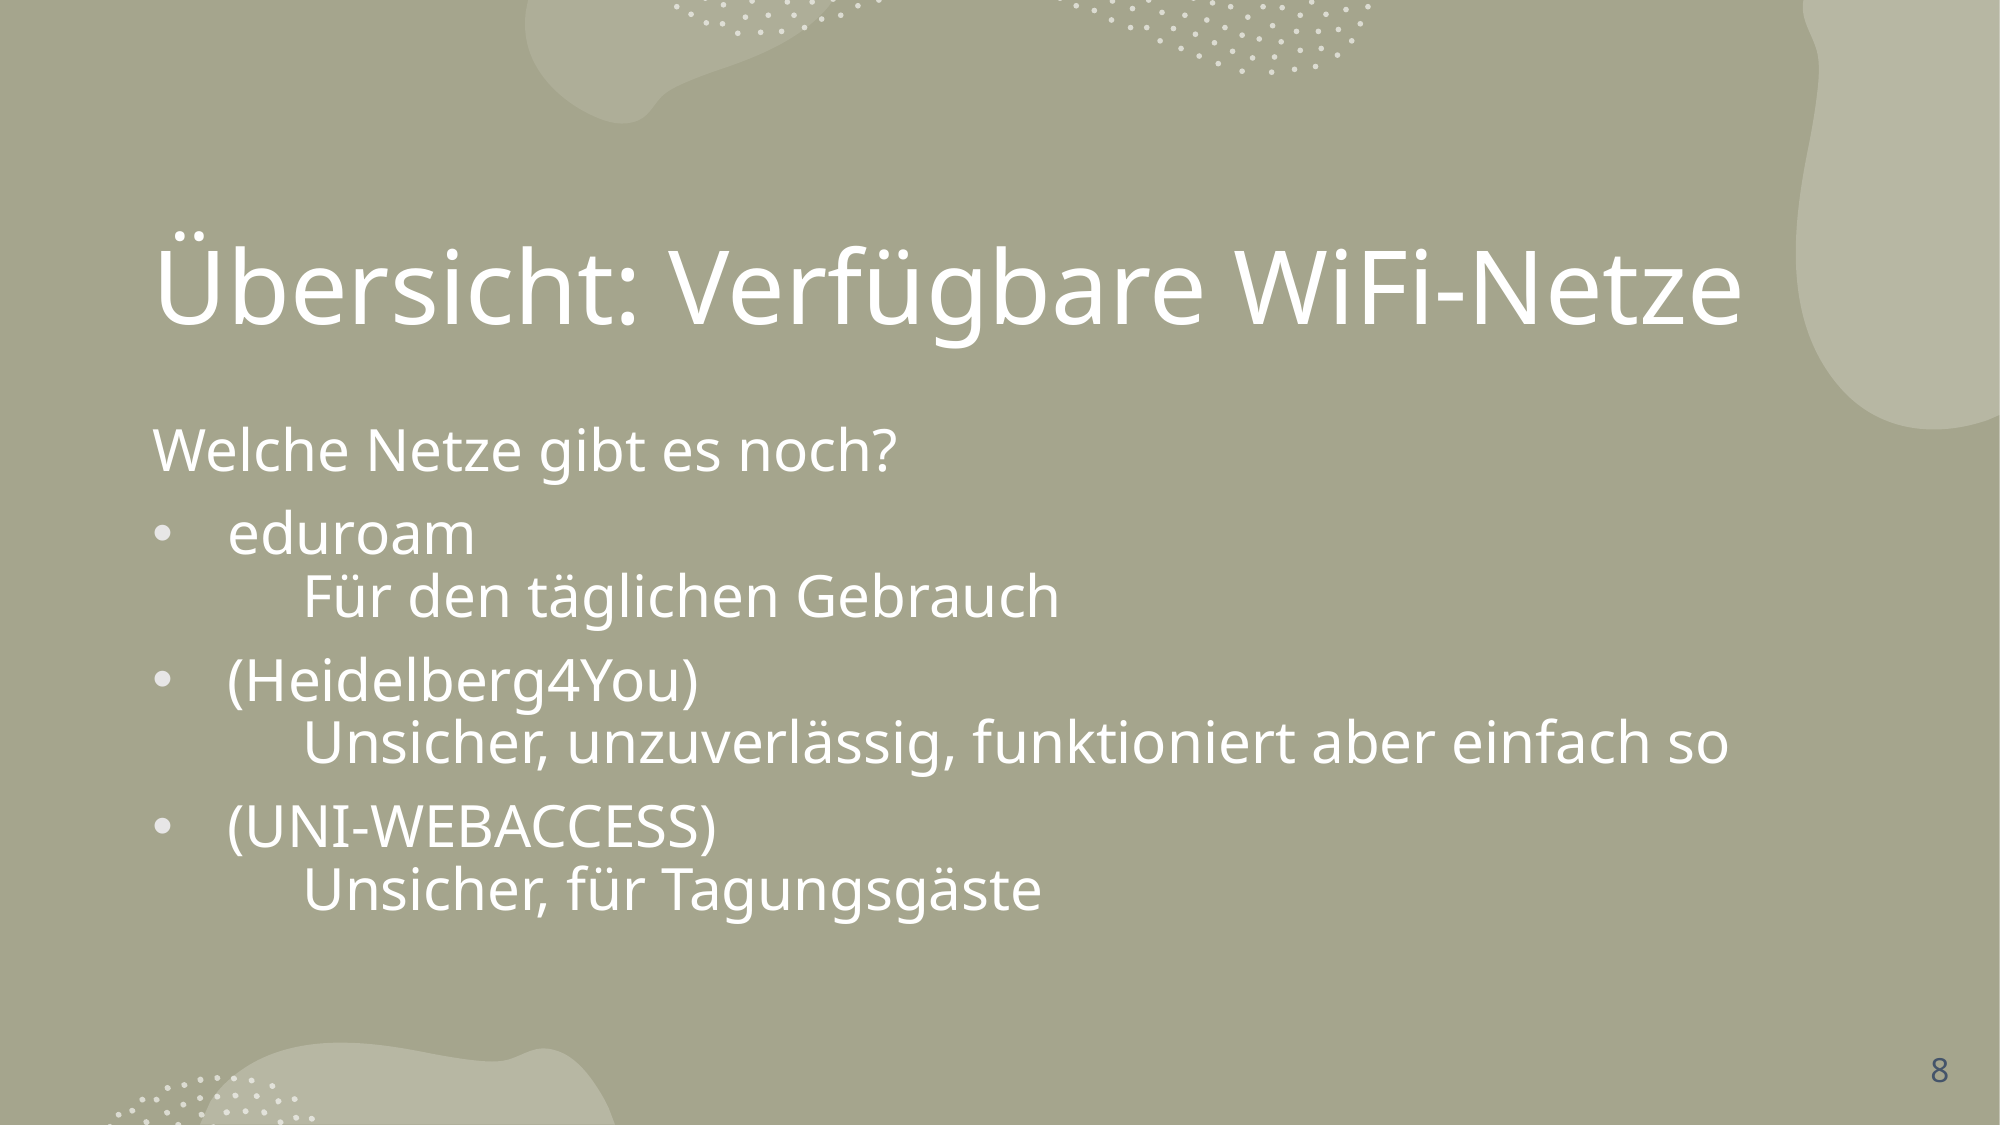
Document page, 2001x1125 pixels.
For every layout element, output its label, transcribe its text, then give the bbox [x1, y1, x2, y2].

text_box [1887, 1019, 1993, 1125]
list Welche Netze gibt es noch? eduroam Für den täglichen Gebrauch (Heidelberg4You) Unsicher, unzuverlässig, funktioniert aber einfach so (UNI-WEBACCESS) Unsicher, für Tagungsgäste [137, 413, 1863, 1014]
title Übersicht: Verfügbare WiFi-Netze [137, 182, 1863, 400]
